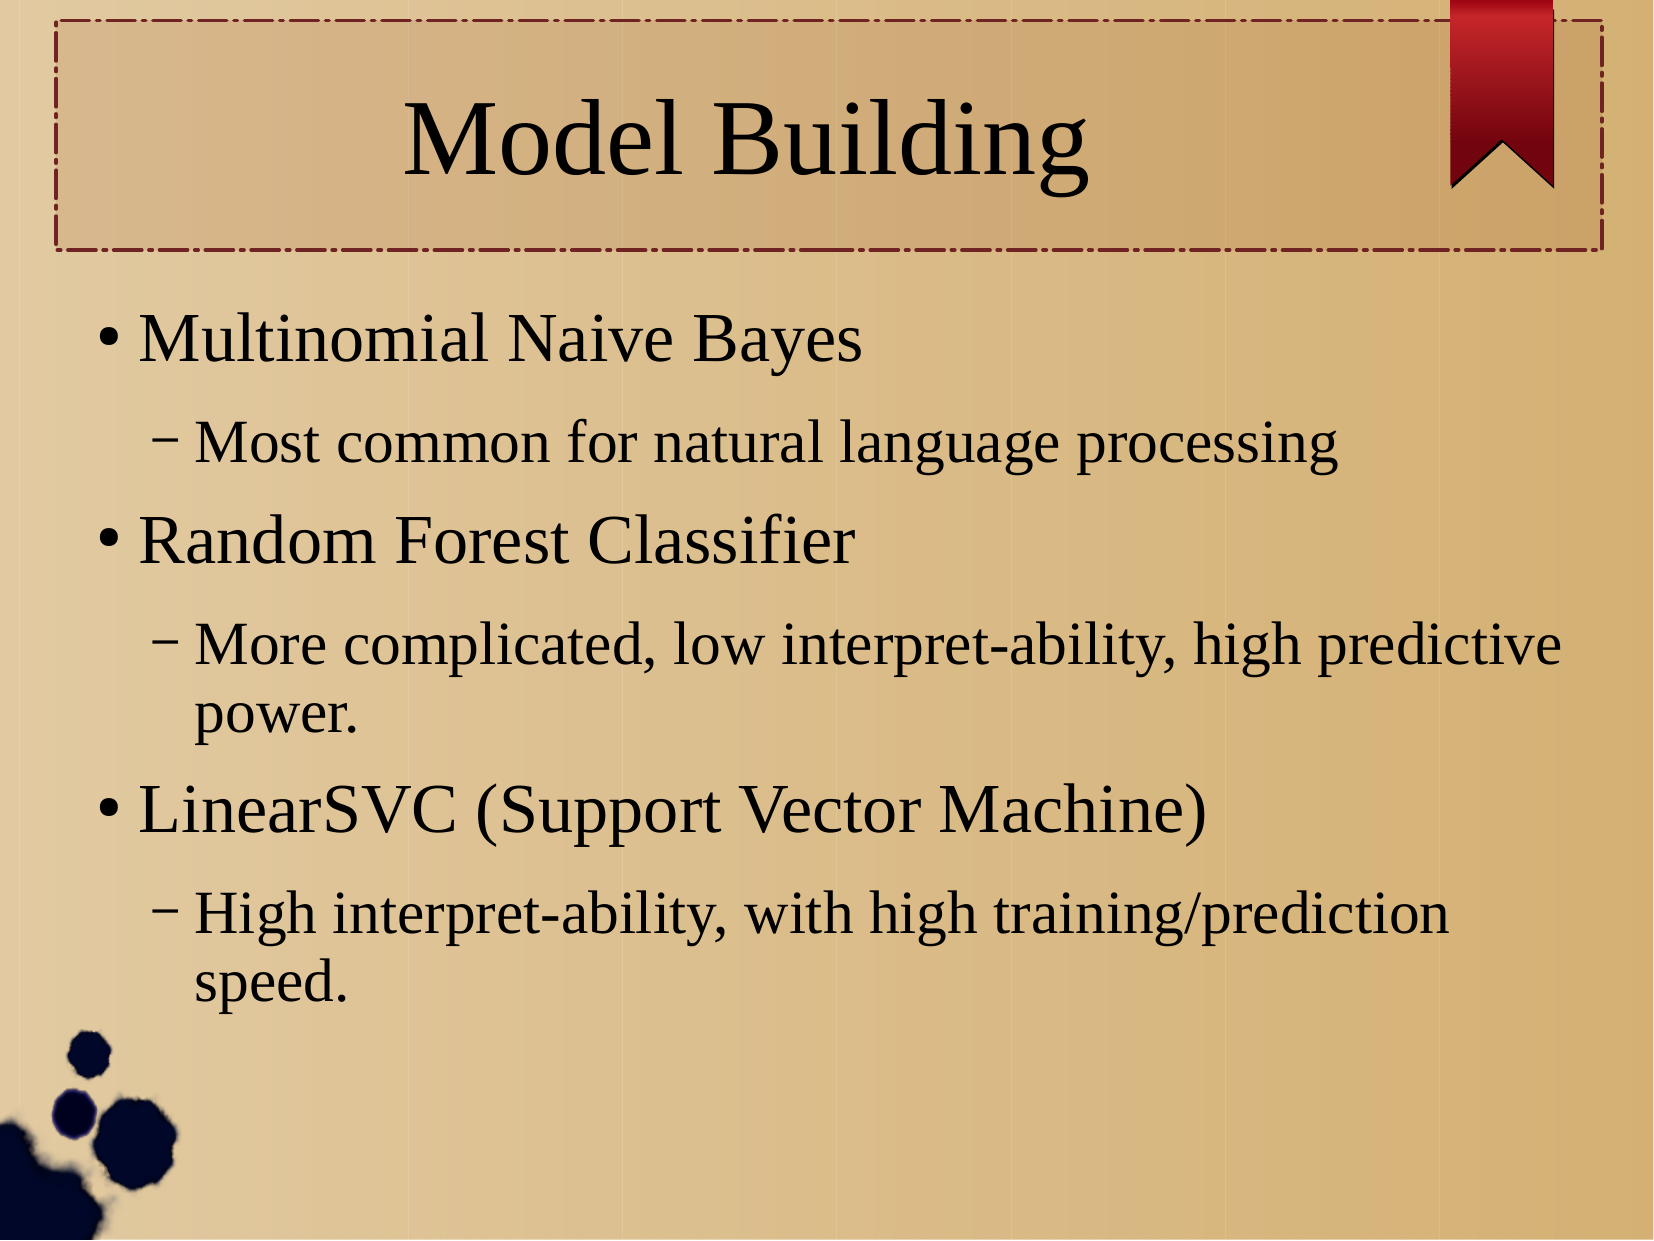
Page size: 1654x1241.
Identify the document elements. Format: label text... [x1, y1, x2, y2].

title Model Building [82, 47, 1412, 229]
list Multinomial Naive Bayes Most common for natural language processing Random Forest Classifier More complicated, low interpret-ability, high predictive power. LinearSVC (Support Vector Machine) High interpret-ability, with high training/prediction speed. [82, 299, 1571, 1019]
